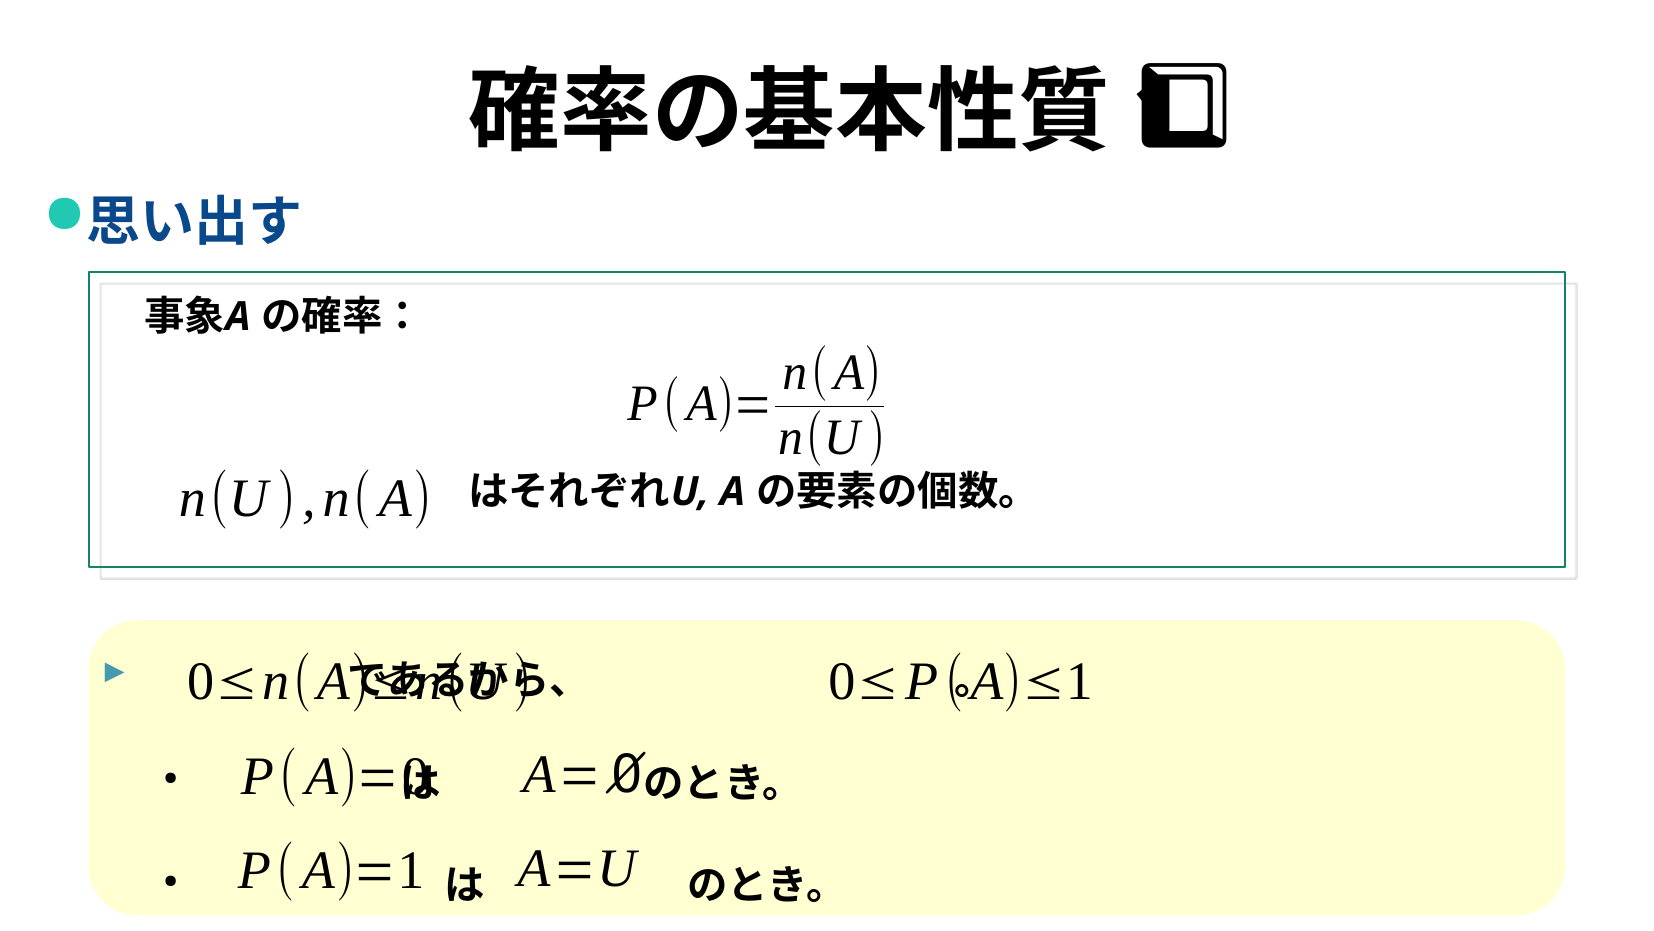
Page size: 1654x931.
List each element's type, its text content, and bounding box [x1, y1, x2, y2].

chart [177, 466, 432, 532]
chart [517, 744, 650, 805]
title 確率の基本性質 1⃣ [29, 29, 1625, 177]
chart [512, 837, 644, 898]
chart [185, 649, 532, 715]
list 思い出す 事象A の確率： はそれぞれU, A の要素の個数。 であるから、 。 は のとき。 は のとき。 [29, 177, 1625, 916]
chart [236, 744, 430, 810]
chart [623, 342, 886, 470]
chart [826, 649, 1094, 715]
chart [233, 838, 426, 904]
